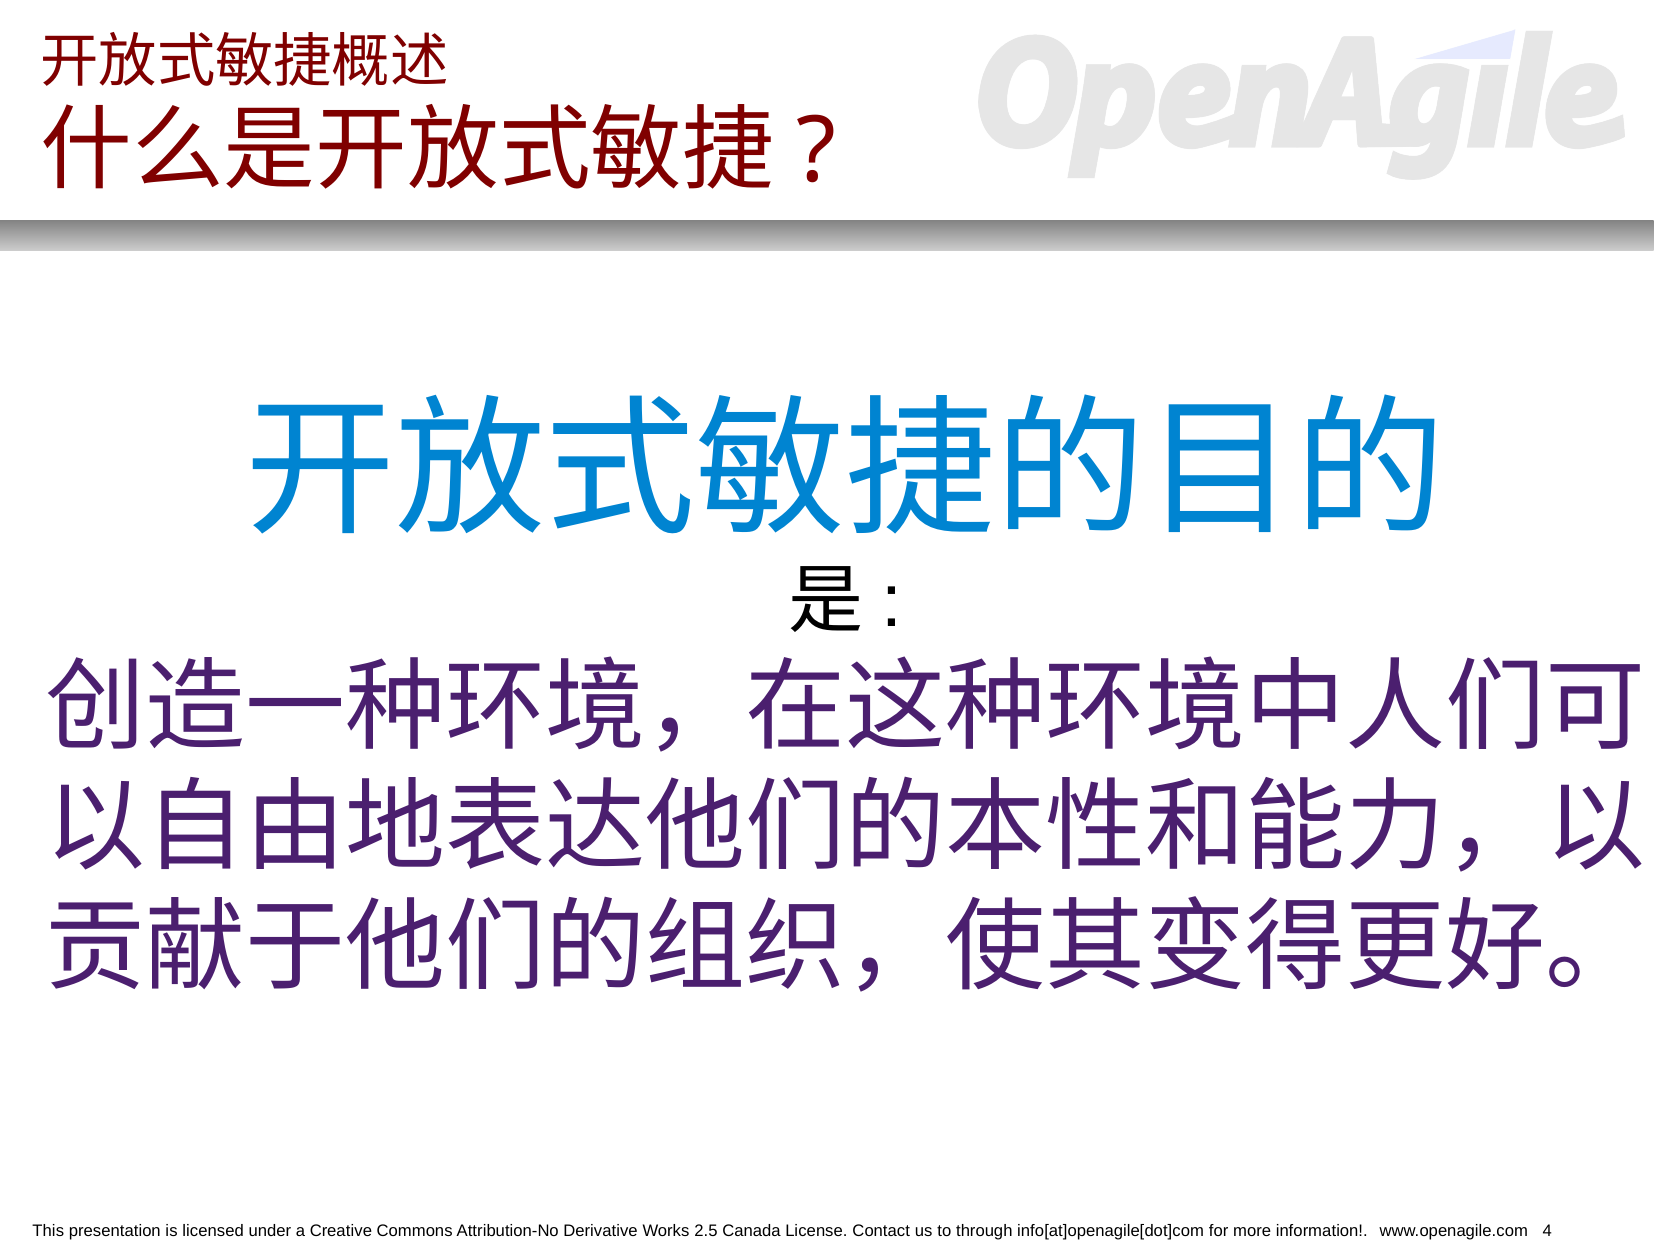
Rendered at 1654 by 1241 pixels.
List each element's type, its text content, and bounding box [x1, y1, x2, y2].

title 开放式敏捷概述 什么是开放式敏捷? [40, 26, 1654, 204]
list 开放式敏捷的目的 是: 创造一种环境，在这种环境中人们可以自由地表达他们的本性和能力，以贡献于他们的组织，使其变得更好。 [37, 251, 1654, 1002]
